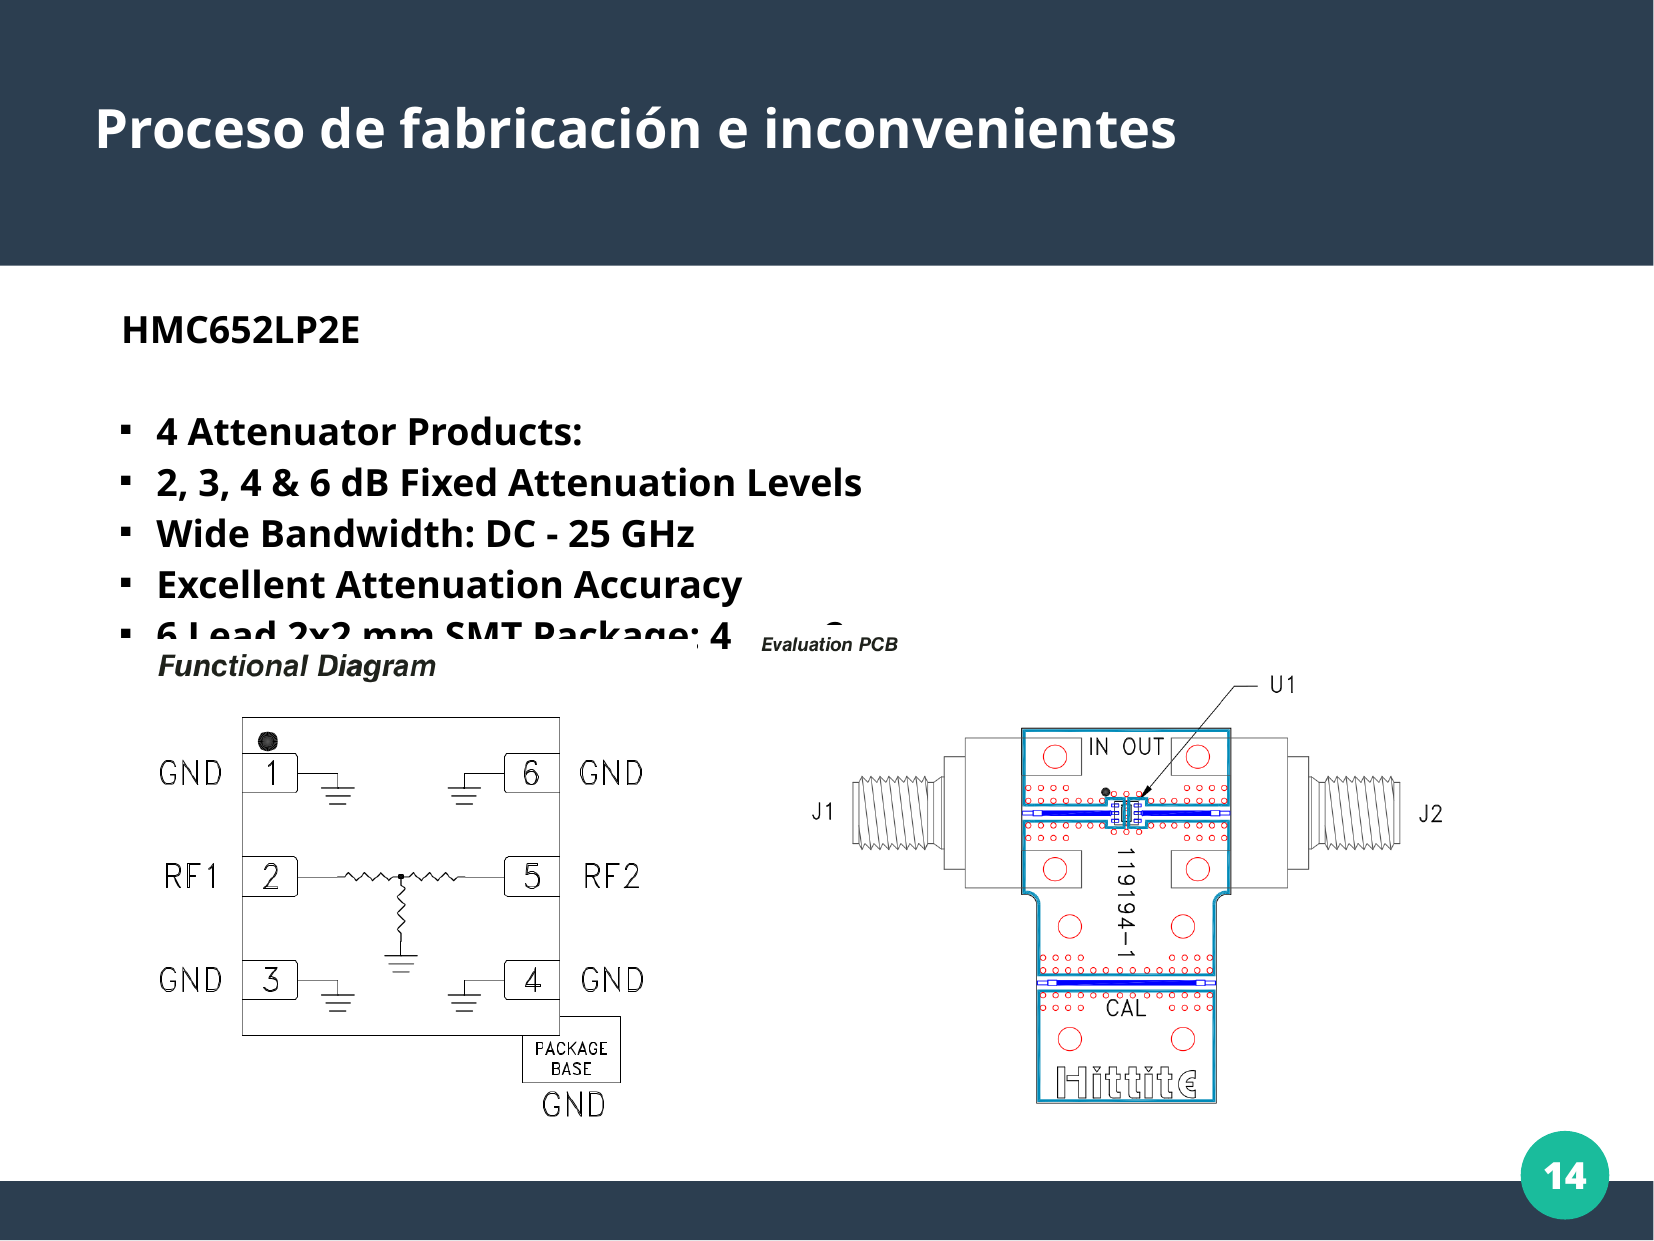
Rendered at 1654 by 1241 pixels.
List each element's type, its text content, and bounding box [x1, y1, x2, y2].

title Proceso de fabricación e inconvenientes [59, 49, 1595, 207]
text_box HMC652LP2E 4 Attenuator Products: 2, 3, 4 & 6 dB Fixed Attenuation Levels Wide Bandwidth: DC - 25 GHz Excellent Attenuation Accuracy 6 Lead 2x2 mm SMT Package: 4 mm 2 [106, 295, 1548, 674]
picture [123, 639, 697, 1134]
picture [744, 625, 1459, 1142]
